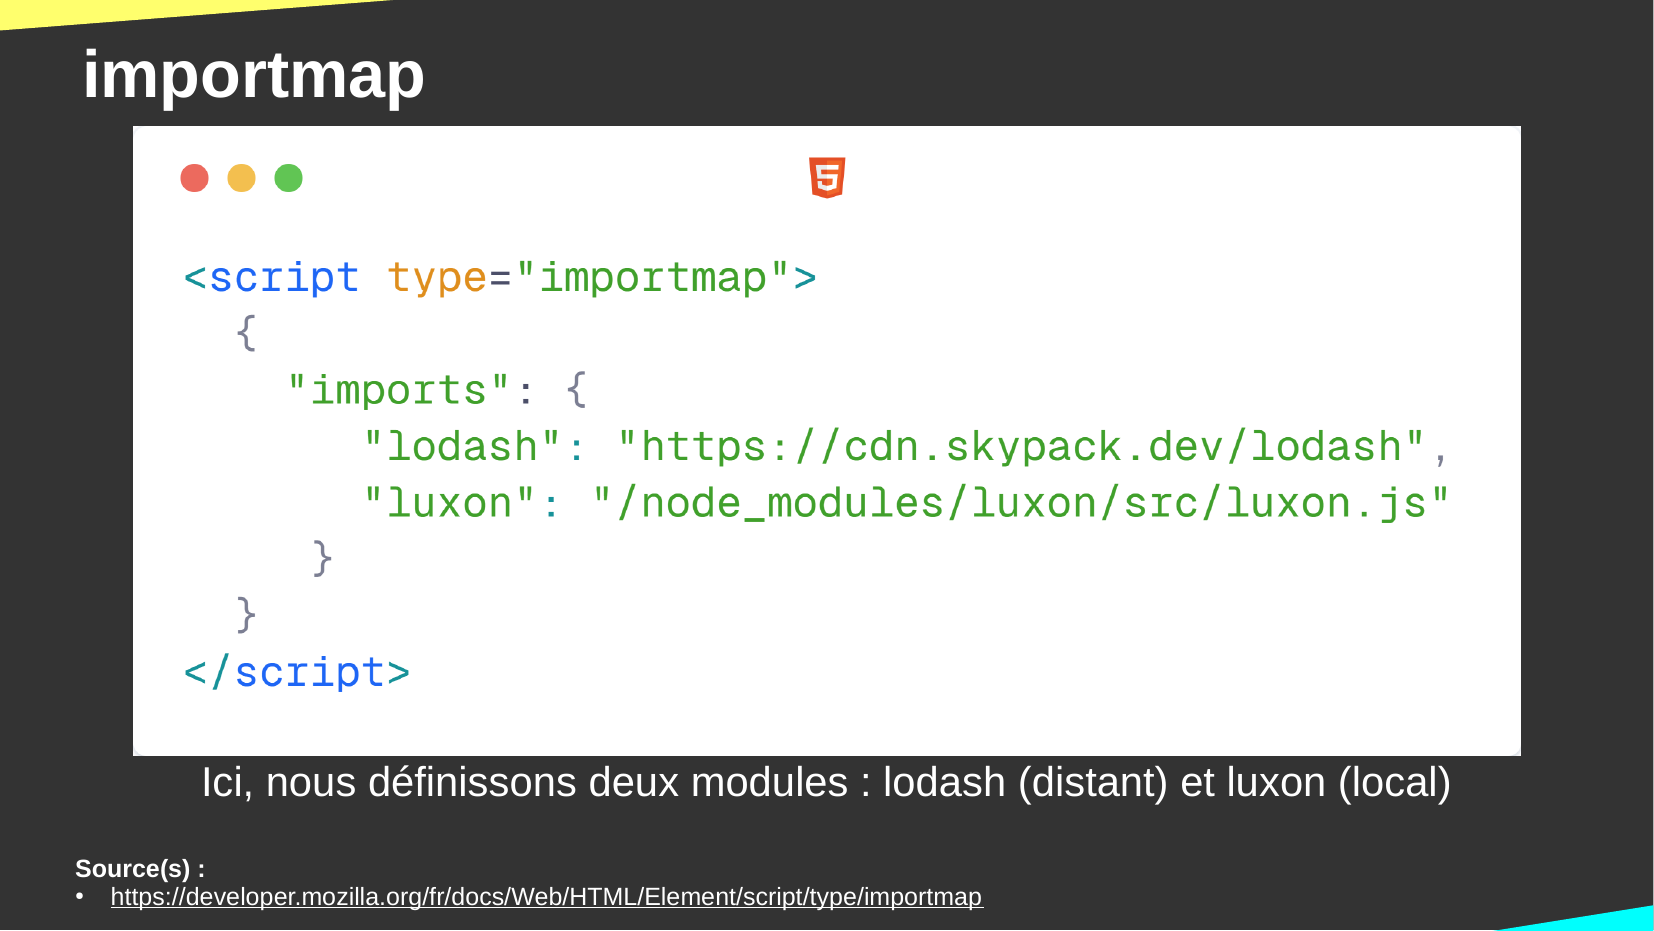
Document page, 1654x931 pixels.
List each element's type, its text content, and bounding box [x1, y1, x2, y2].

text_box [1492, 905, 1654, 931]
text_box [0, 0, 393, 31]
text_box Ici, nous définissons deux modules : lodash (distant) et luxon (local) [162, 756, 1491, 809]
text_box Source(s) : https://developer.mozilla.org/fr/docs/Web/HTML/Element/script/type/importmap [60, 809, 1546, 919]
picture [133, 126, 1521, 756]
title importmap [82, 37, 792, 115]
